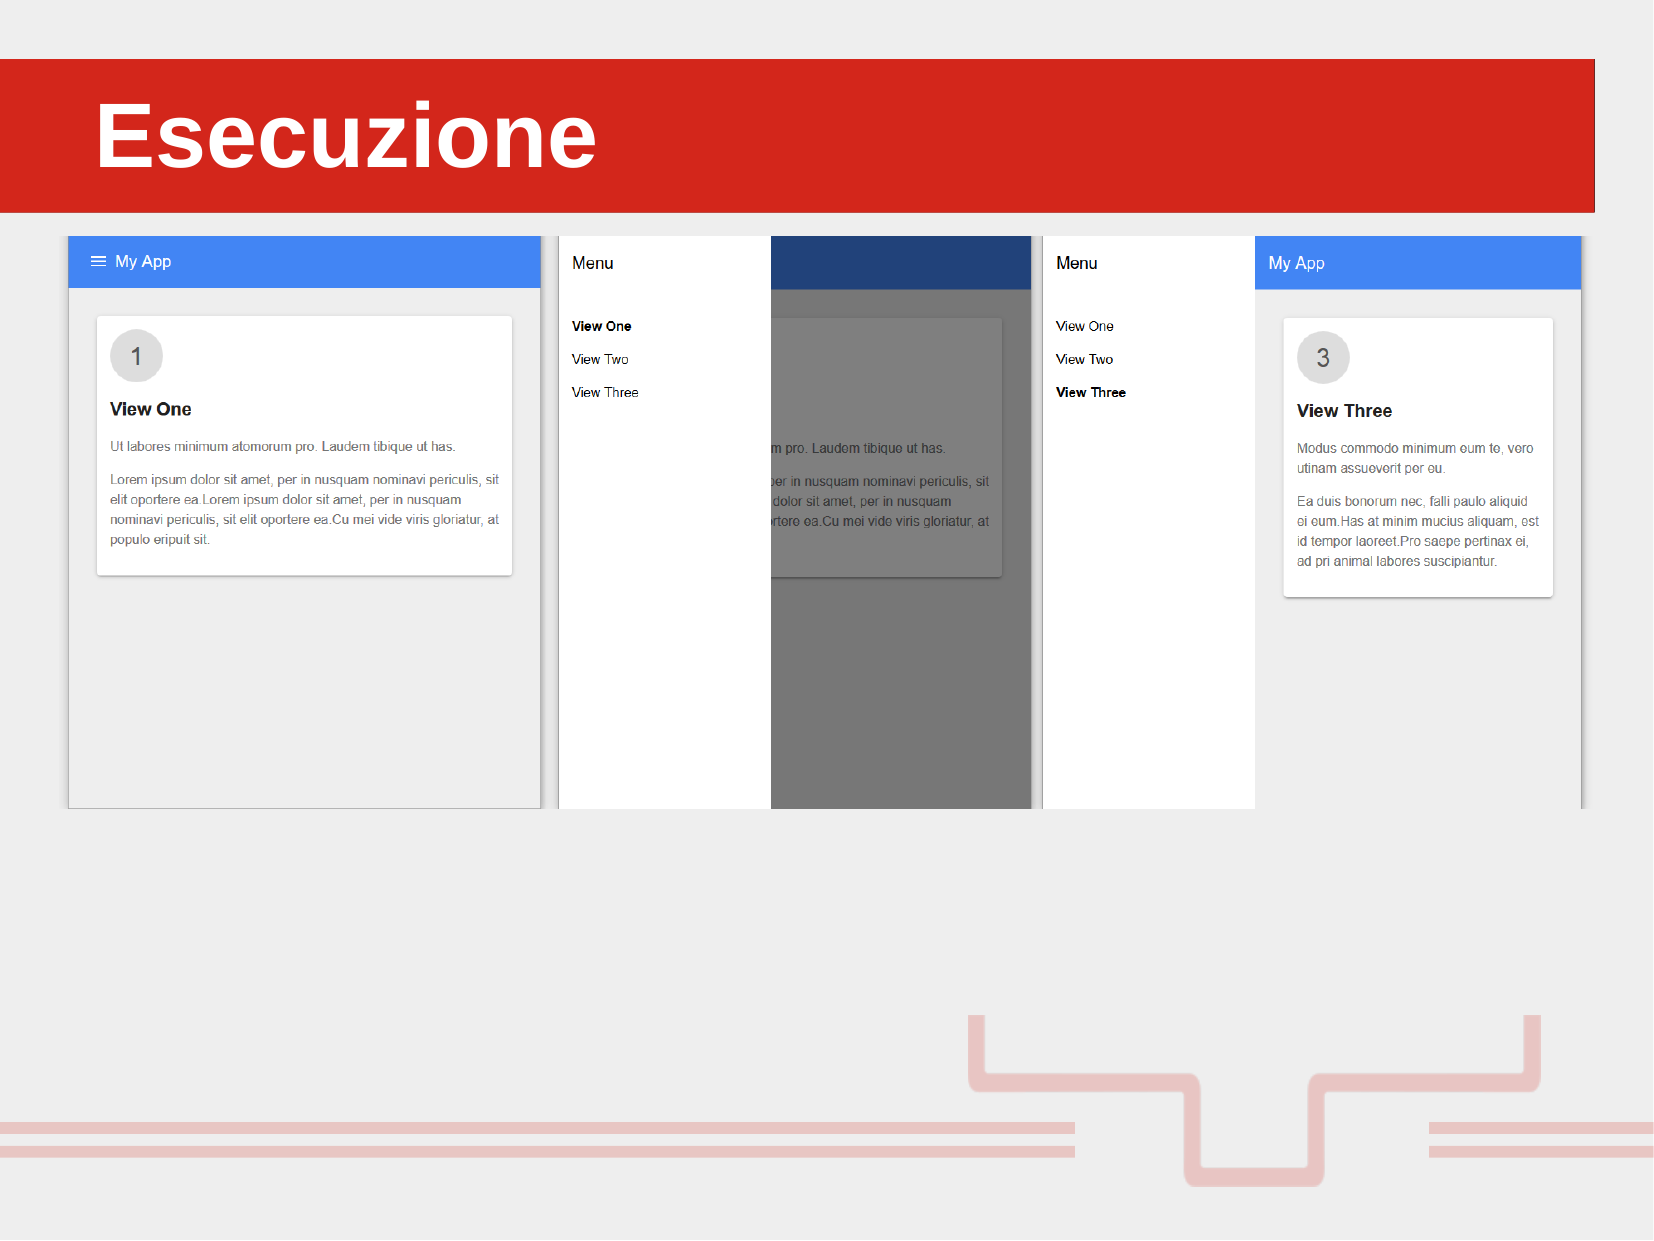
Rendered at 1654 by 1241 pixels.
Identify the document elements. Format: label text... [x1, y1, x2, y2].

title Esecuzione [0, 59, 1595, 213]
picture [59, 236, 1595, 810]
text_box [1541, 1145, 1654, 1158]
text_box [0, 1145, 968, 1158]
text_box [0, 1122, 968, 1134]
picture [968, 1015, 1541, 1187]
text_box [1541, 1122, 1654, 1134]
